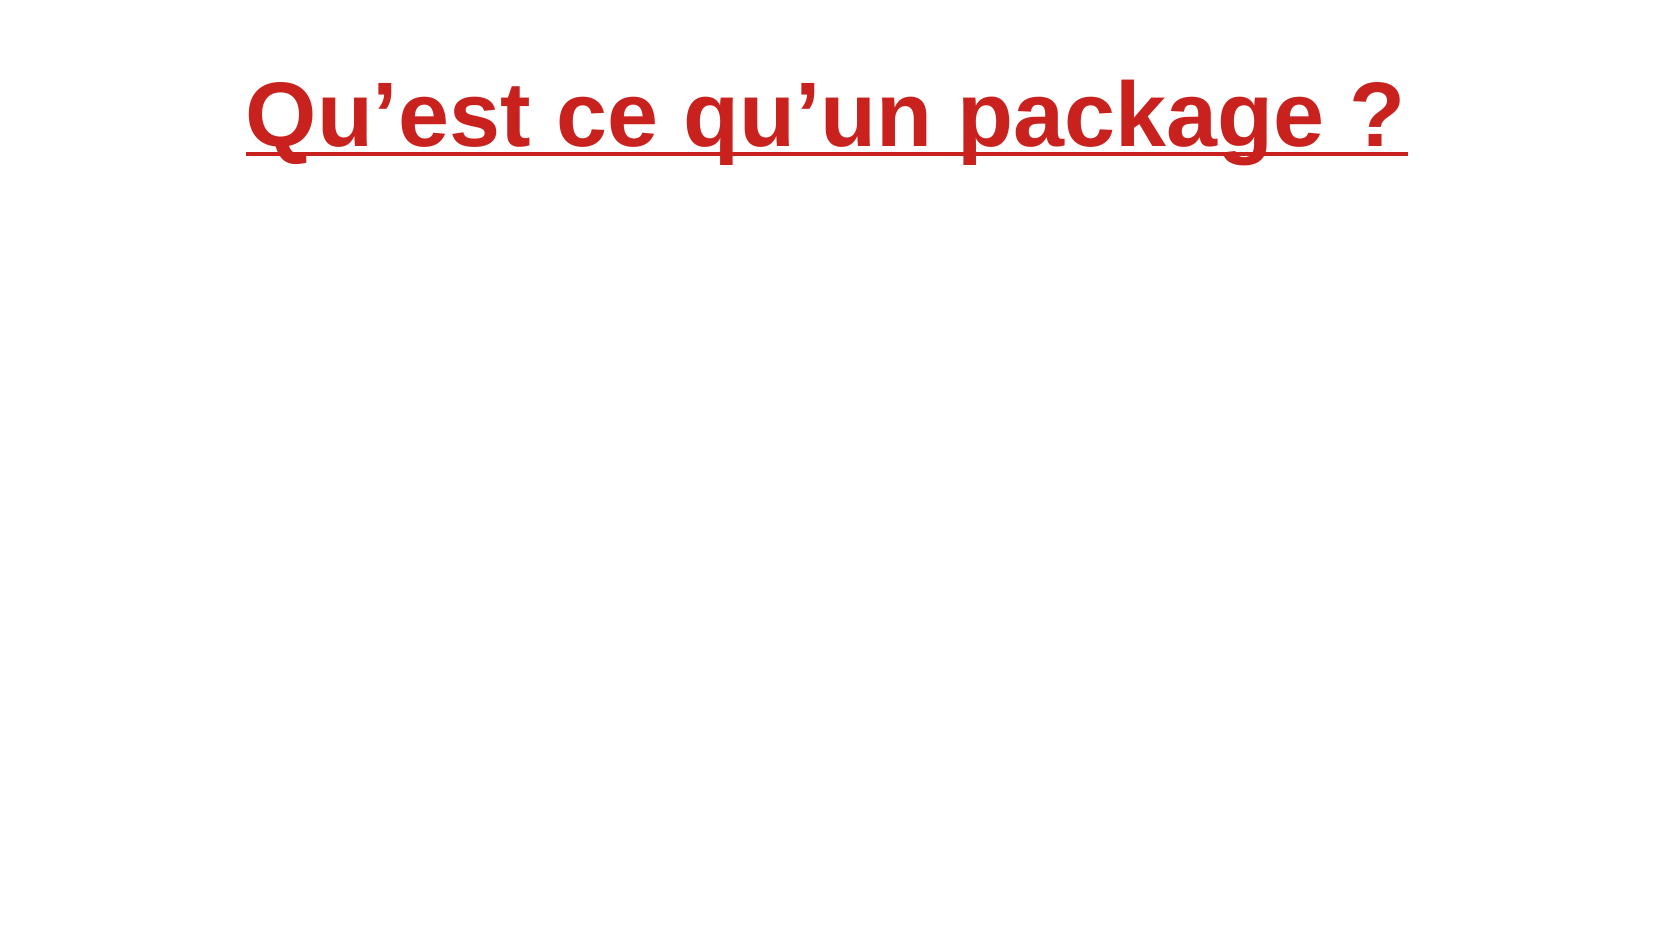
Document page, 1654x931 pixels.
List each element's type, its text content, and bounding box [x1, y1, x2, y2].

title Qu’est ce qu’un package ? [82, 37, 1571, 193]
